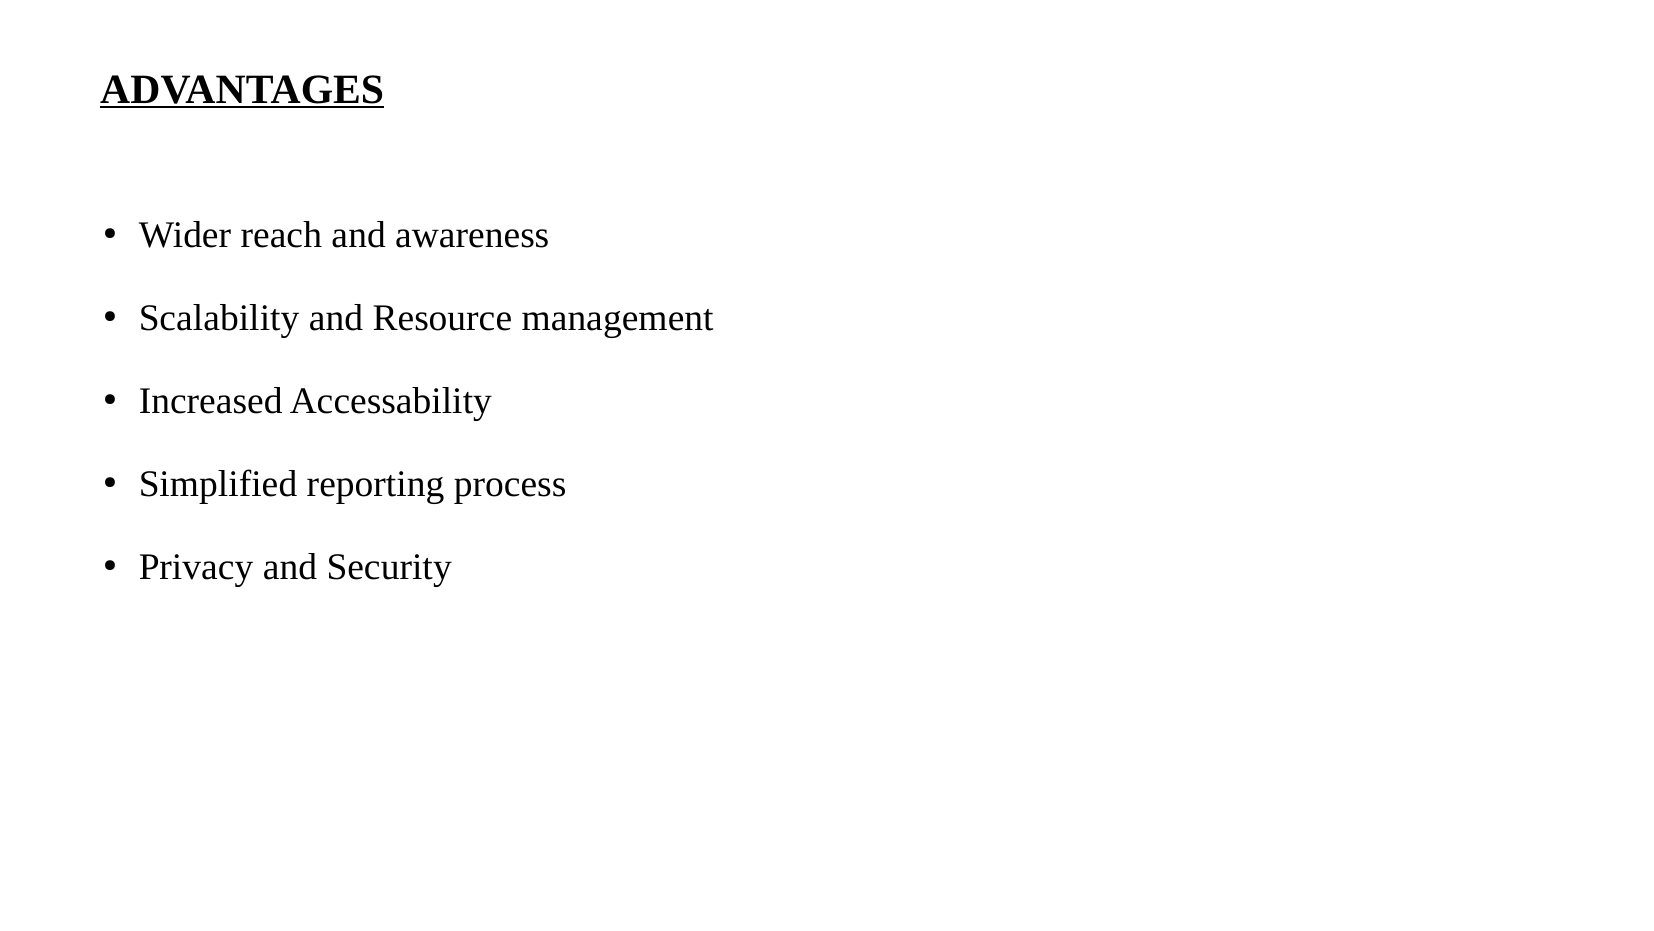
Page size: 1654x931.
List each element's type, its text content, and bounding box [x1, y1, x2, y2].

text_box Wider reach and awareness Scalability and Resource management Increased Accessability Simplified reporting process Privacy and Security [88, 206, 1093, 709]
text_box ADVANTAGES [85, 59, 432, 133]
